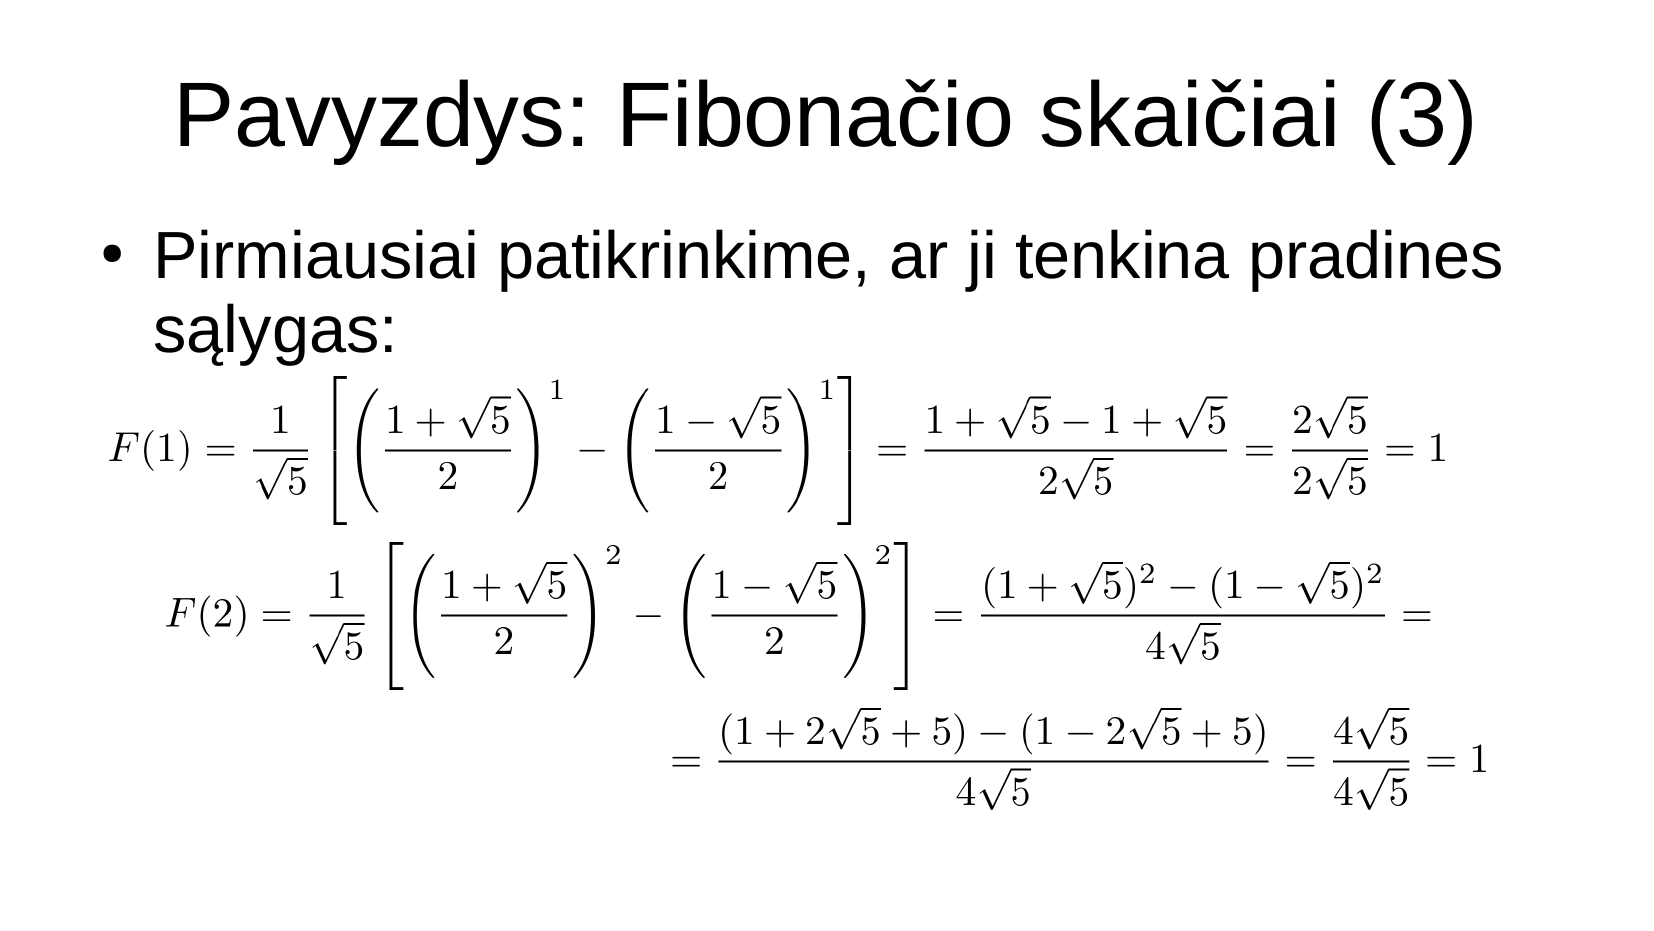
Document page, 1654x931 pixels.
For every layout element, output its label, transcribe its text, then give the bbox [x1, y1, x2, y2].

picture [109, 376, 1486, 811]
list Pirmiausiai patikrinkime, ar ji tenkina pradines sąlygas: [82, 217, 1571, 758]
title Pavyzdys: Fibonačio skaičiai (3) [82, 37, 1571, 193]
